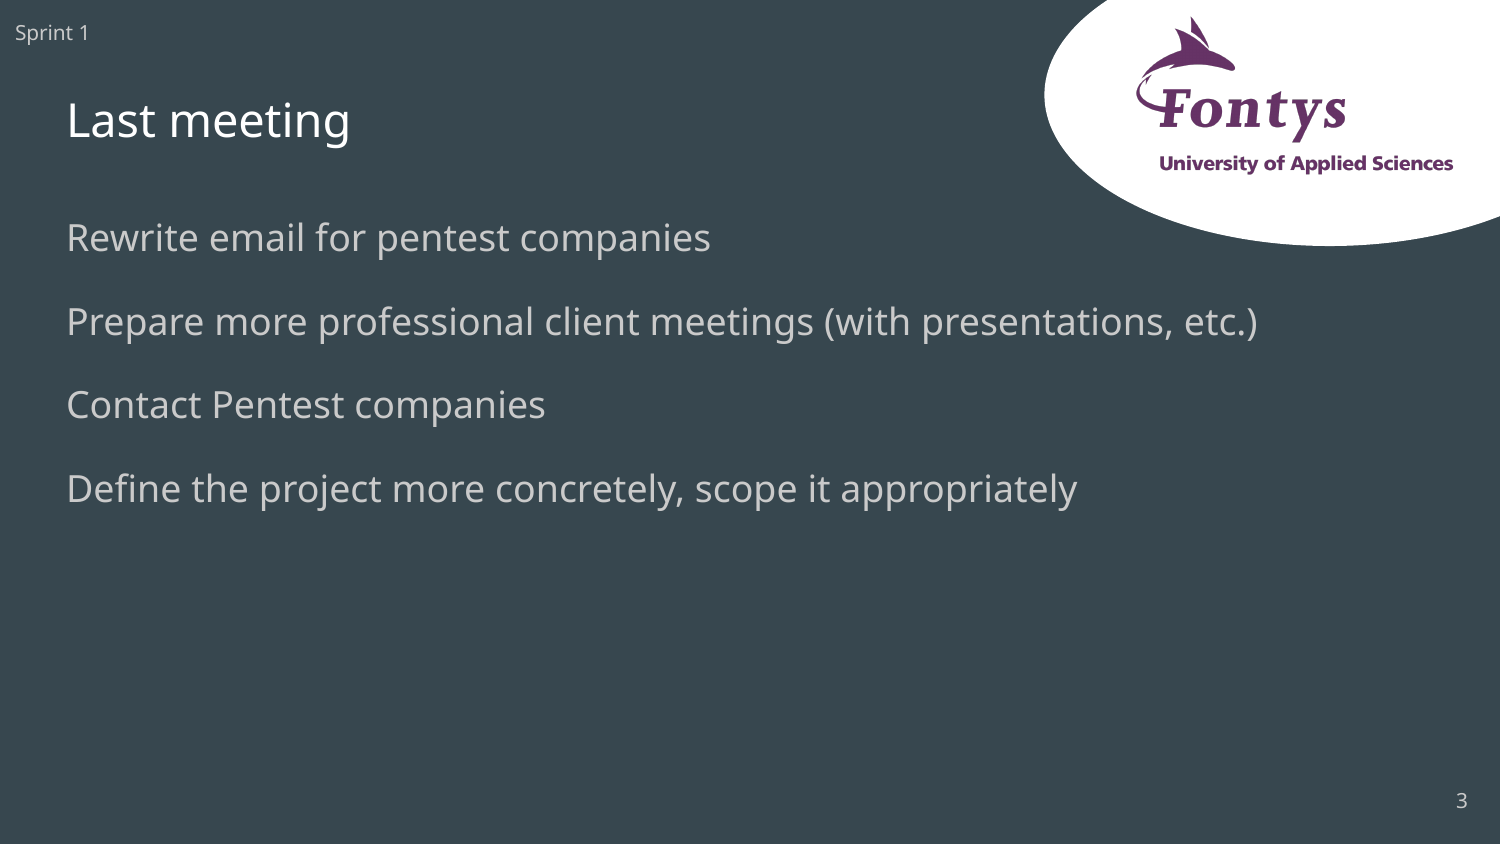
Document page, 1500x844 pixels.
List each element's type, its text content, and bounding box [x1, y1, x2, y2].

title Last meeting [51, 72, 1079, 167]
text_box [1045, 0, 1500, 246]
slide_number Sprint 1 [0, 0, 307, 65]
slide_number <number> [1392, 767, 1483, 833]
list Rewrite email for pentest companies Prepare more professional client meetings (with presentations, etc.) Contact Pentest companies Define the project more concretely, scope it appropriately [51, 189, 1449, 750]
picture [1133, 13, 1456, 177]
